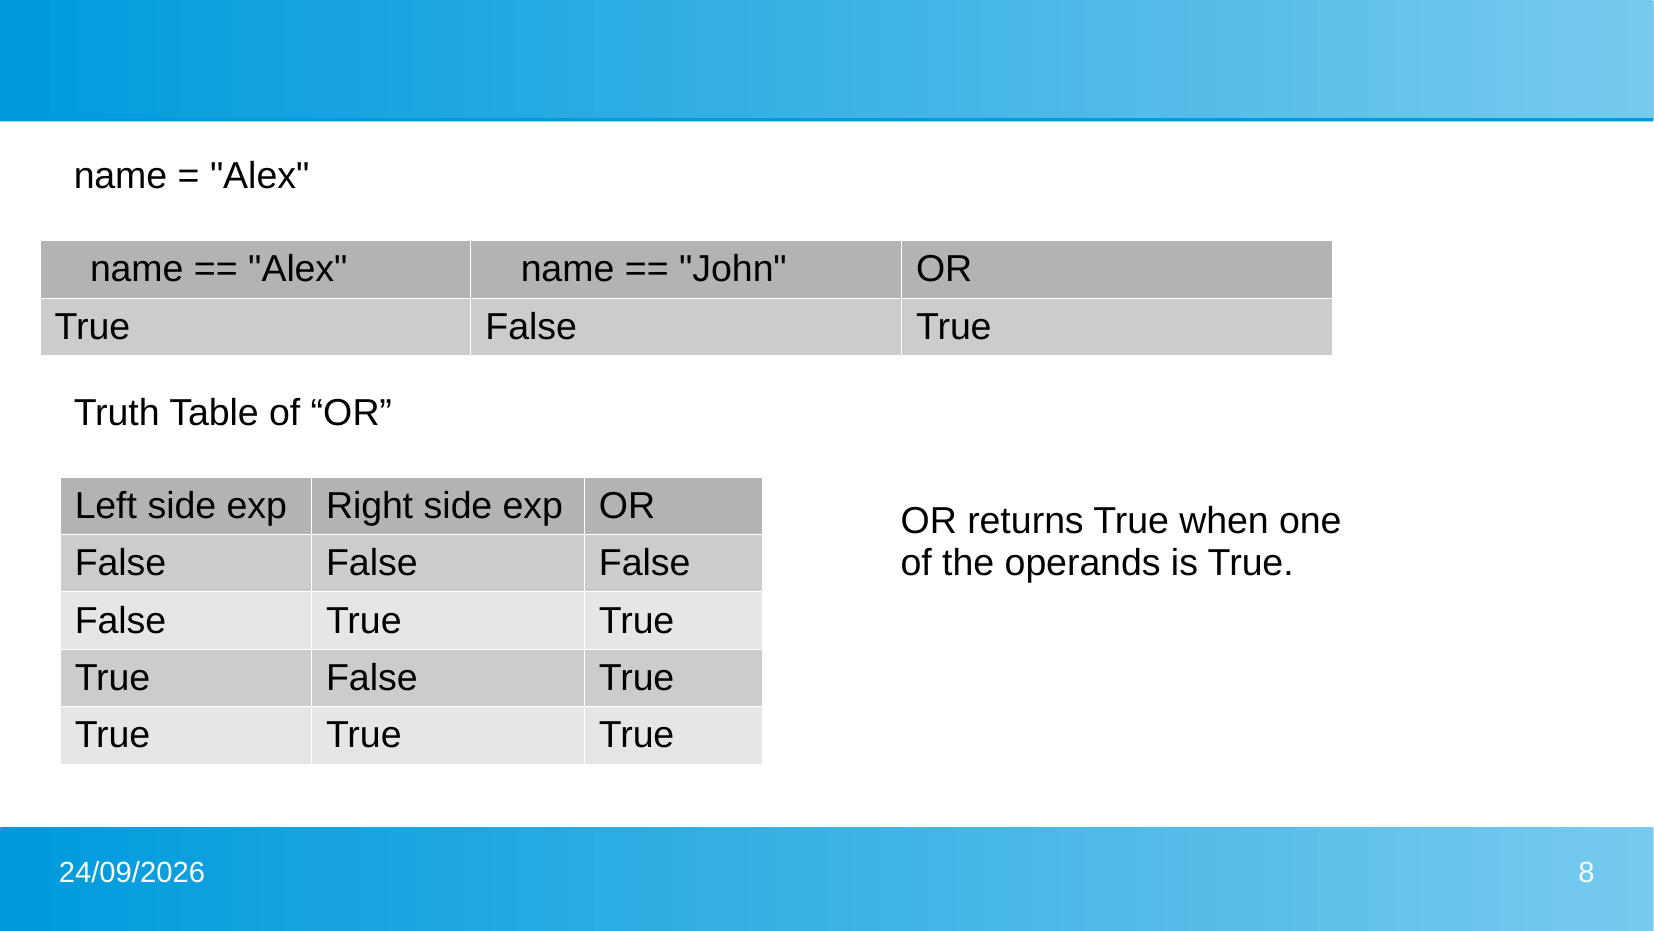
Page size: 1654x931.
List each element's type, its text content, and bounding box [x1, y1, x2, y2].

table_cell True [585, 650, 762, 706]
table_header name == "John" [471, 241, 901, 298]
table_header Left side exp [61, 478, 311, 534]
table_cell False [312, 535, 584, 591]
table_cell True [61, 707, 311, 764]
table_cell True [585, 592, 762, 649]
table_cell True [585, 707, 762, 764]
table_cell False [312, 650, 584, 706]
text_box name = "Alex" [59, 147, 325, 205]
table_cell False [61, 535, 311, 591]
table_cell False [471, 299, 901, 355]
table_cell True [312, 592, 584, 649]
table_cell True [61, 650, 311, 706]
table_cell False [585, 535, 762, 591]
table_header OR [585, 478, 762, 534]
table_cell True [312, 707, 584, 764]
table_header Right side exp [312, 478, 584, 534]
table_header name == "Alex" [41, 241, 470, 298]
table_header OR [902, 241, 1332, 298]
table_cell True [41, 299, 470, 355]
table_cell True [902, 299, 1332, 355]
text_box OR returns True when one of the operands is True. [885, 491, 1388, 591]
text_box Truth Table of “OR” [59, 383, 680, 441]
table_cell False [61, 592, 311, 649]
